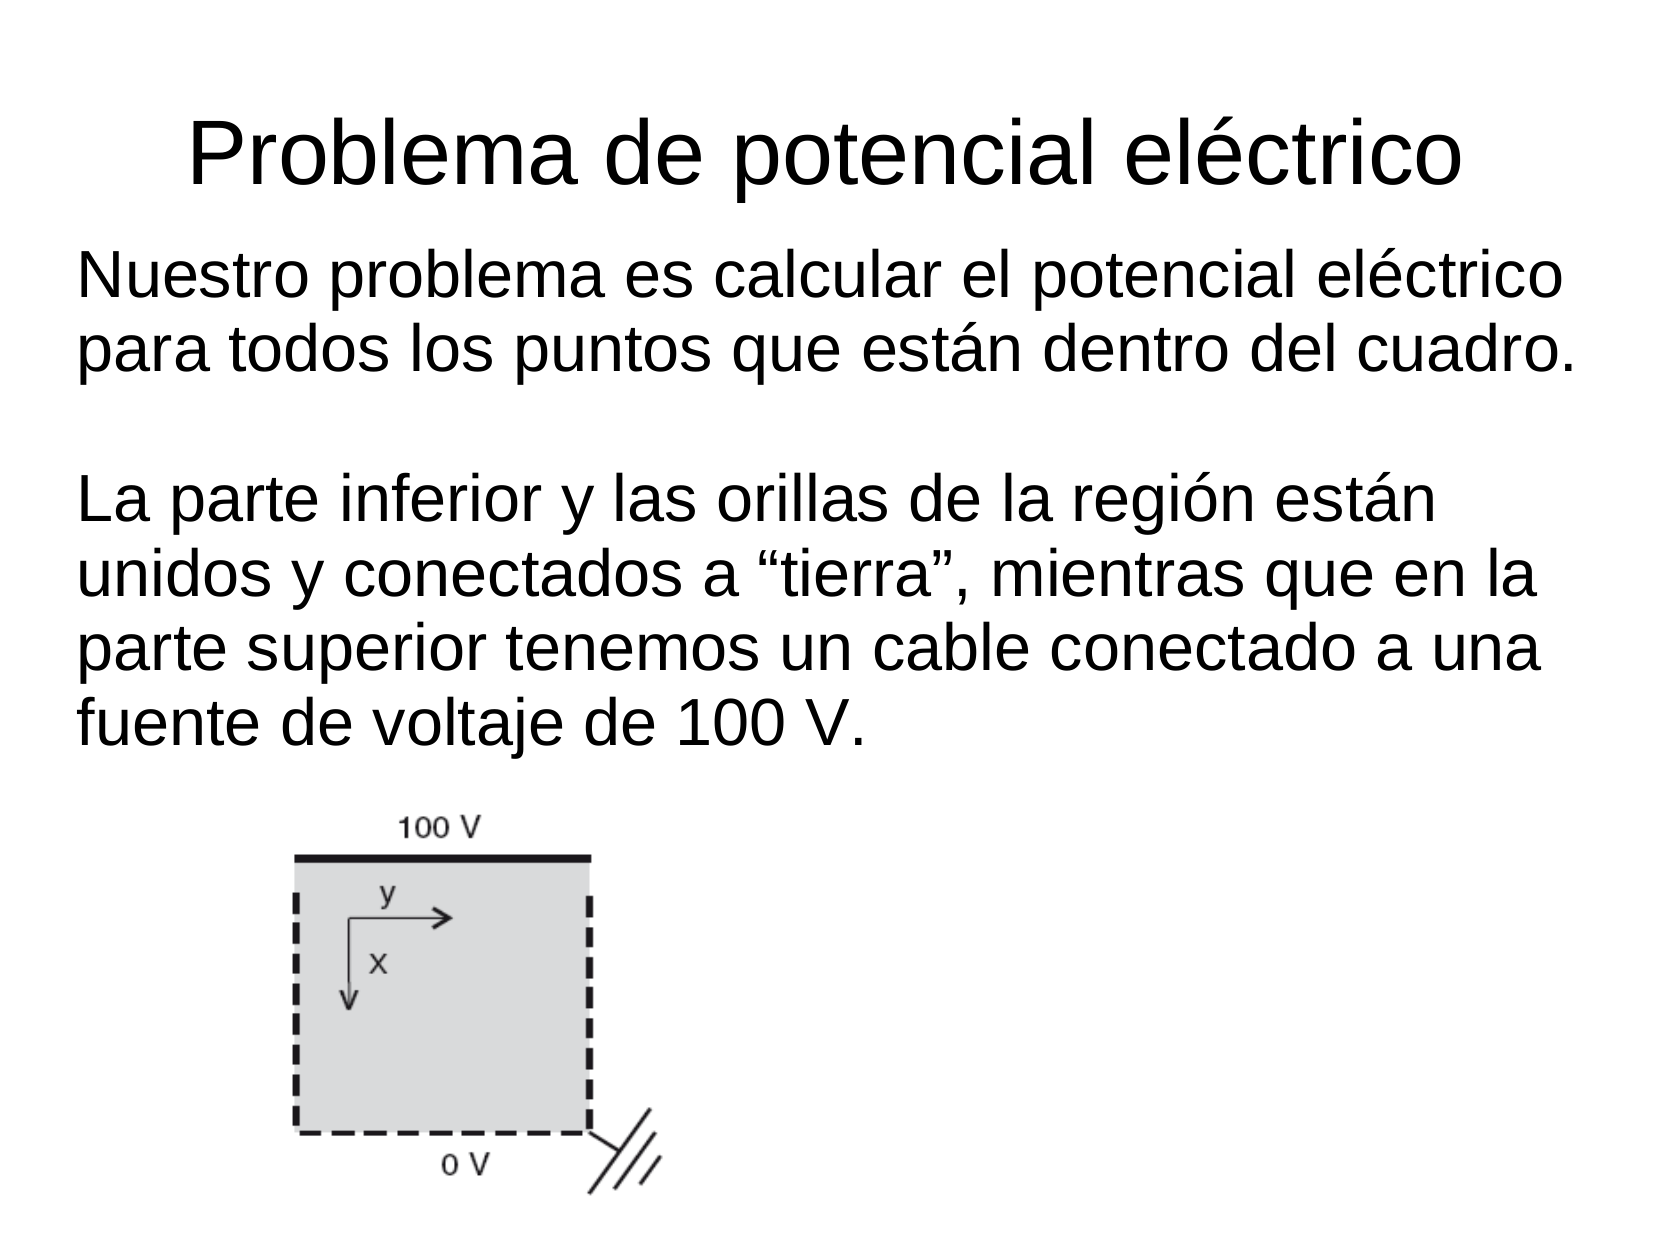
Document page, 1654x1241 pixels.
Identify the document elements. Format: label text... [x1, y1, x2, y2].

subtitle Nuestro problema es calcular el potencial eléctrico para todos los puntos que están dentro del cuadro. La parte inferior y las orillas de la región están unidos y conectados a “tierra”, mientras que en la parte superior tenemos un cable conectado a una fuente de voltaje de 100 V. [76, 236, 1625, 760]
title Problema de potencial eléctrico [82, 49, 1571, 236]
picture [245, 797, 709, 1222]
